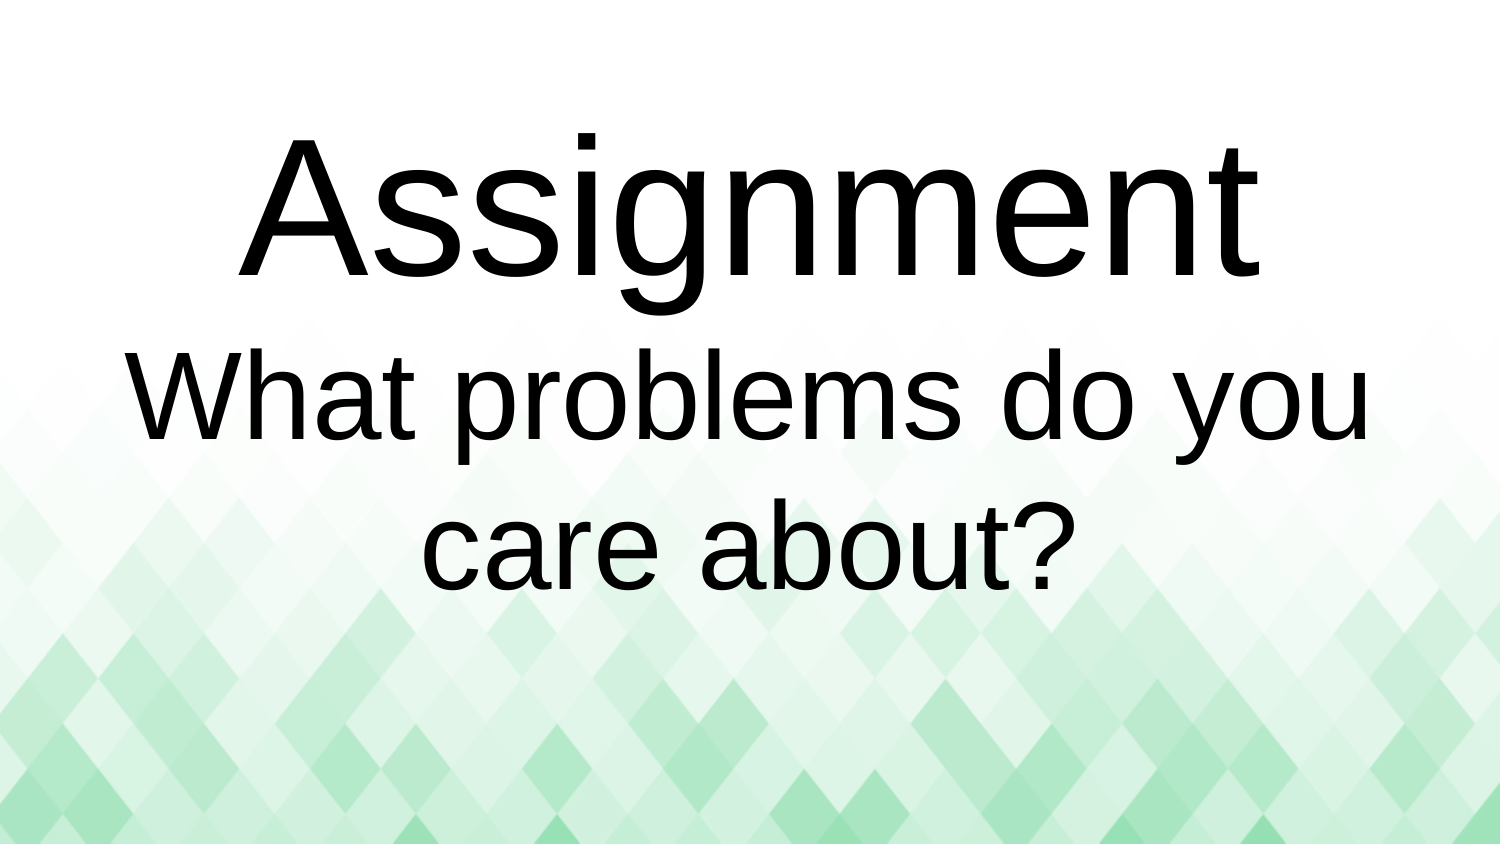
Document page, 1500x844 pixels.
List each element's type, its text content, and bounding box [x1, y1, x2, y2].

title Assignment What problems do you care about? [51, 64, 1449, 781]
picture [0, 0, 1500, 844]
